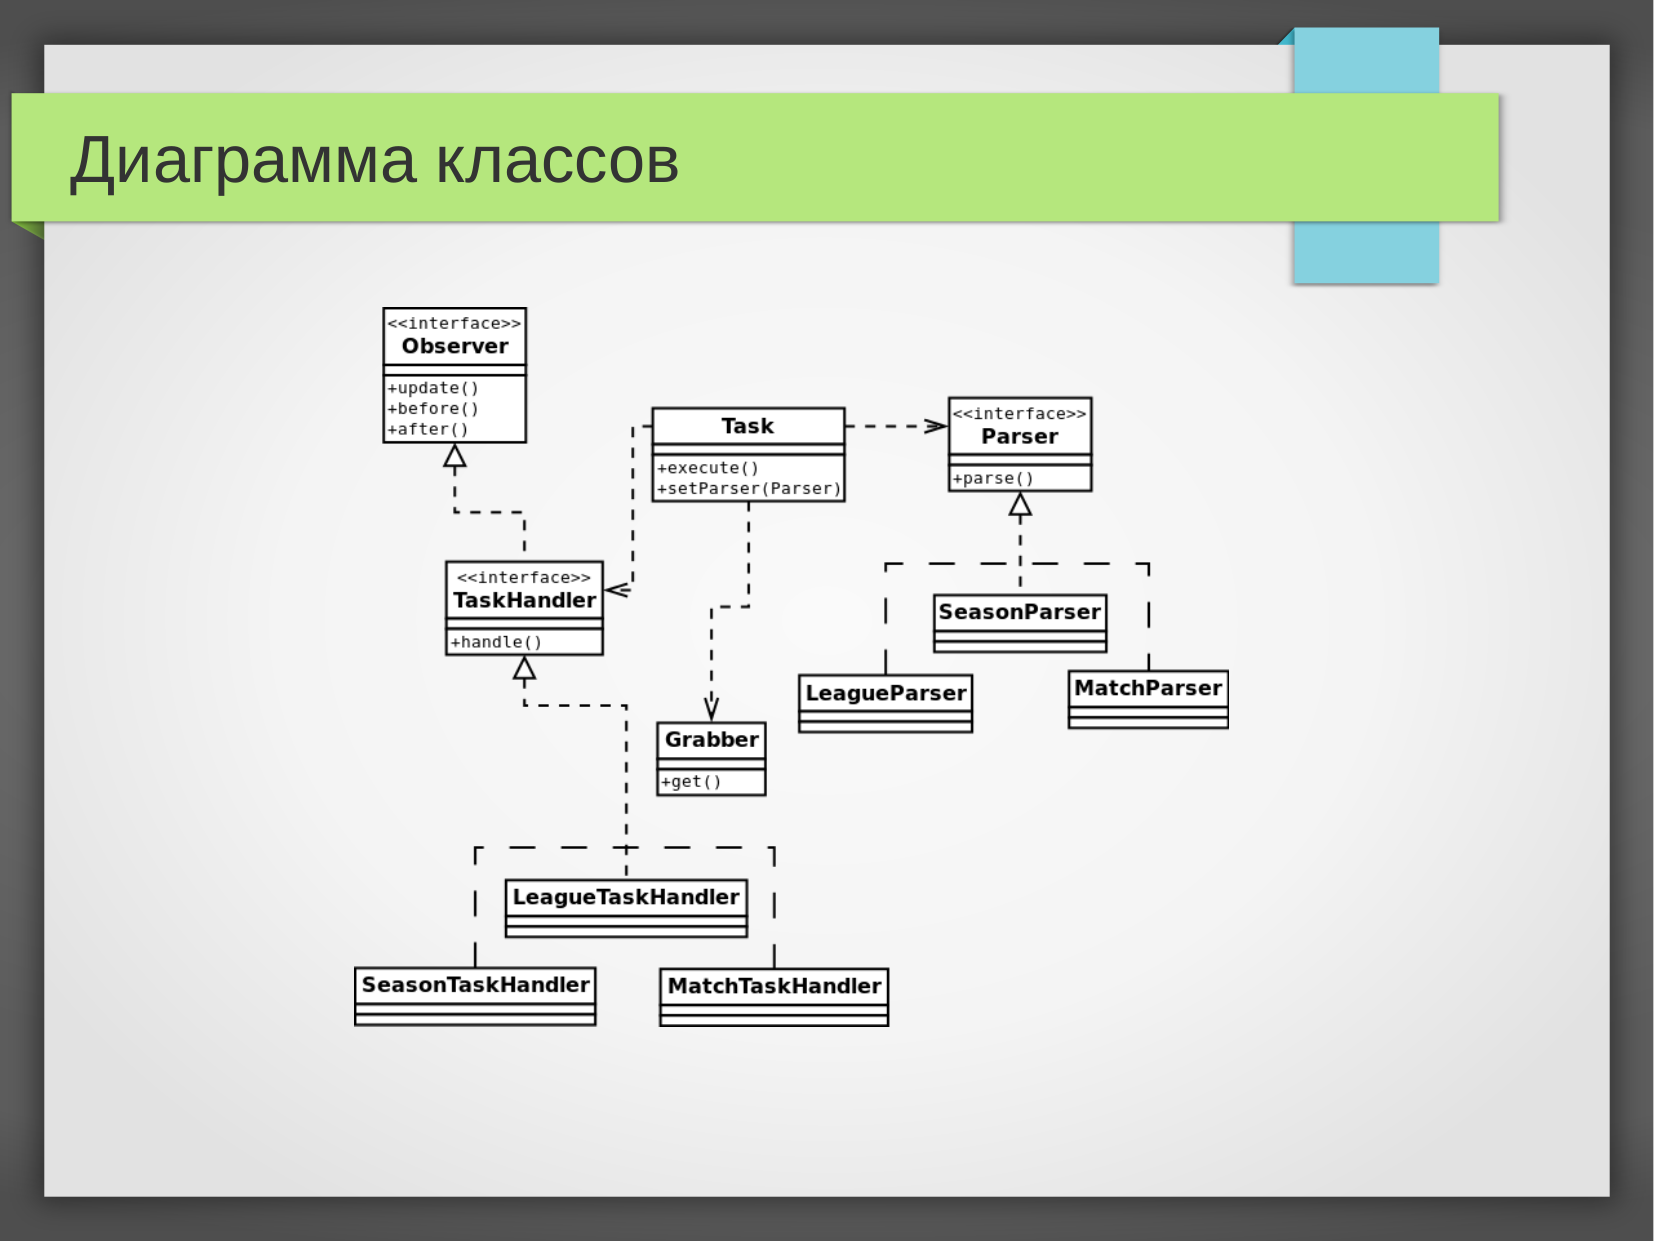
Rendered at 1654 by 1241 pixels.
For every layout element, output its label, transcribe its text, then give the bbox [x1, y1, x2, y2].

title Диаграмма классов [70, 106, 1229, 213]
picture [0, 0, 1654, 1241]
